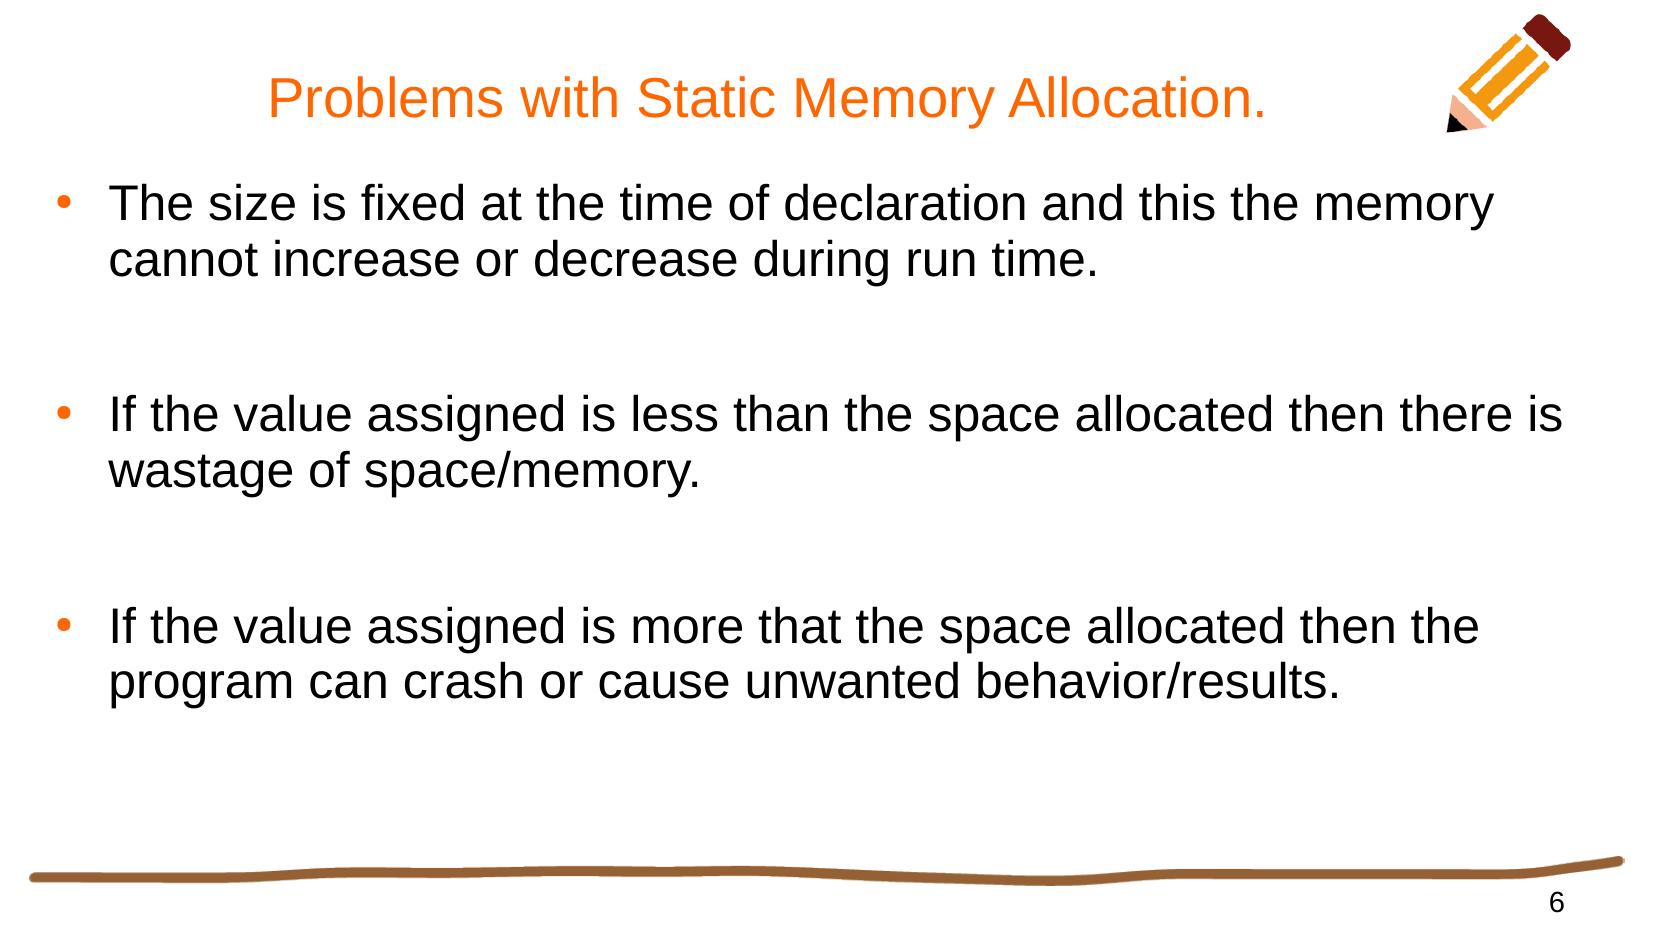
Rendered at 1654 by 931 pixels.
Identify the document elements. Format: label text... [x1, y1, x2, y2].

list The size is fixed at the time of declaration and this the memory cannot increase or decrease during run time. If the value assigned is less than the space allocated then there is wastage of space/memory. If the value assigned is more that the space allocated then the program can crash or cause unwanted behavior/results. [37, 175, 1599, 826]
picture [29, 856, 1625, 886]
title Problems with Static Memory Allocation. [88, 46, 1447, 151]
picture [1446, 14, 1571, 133]
